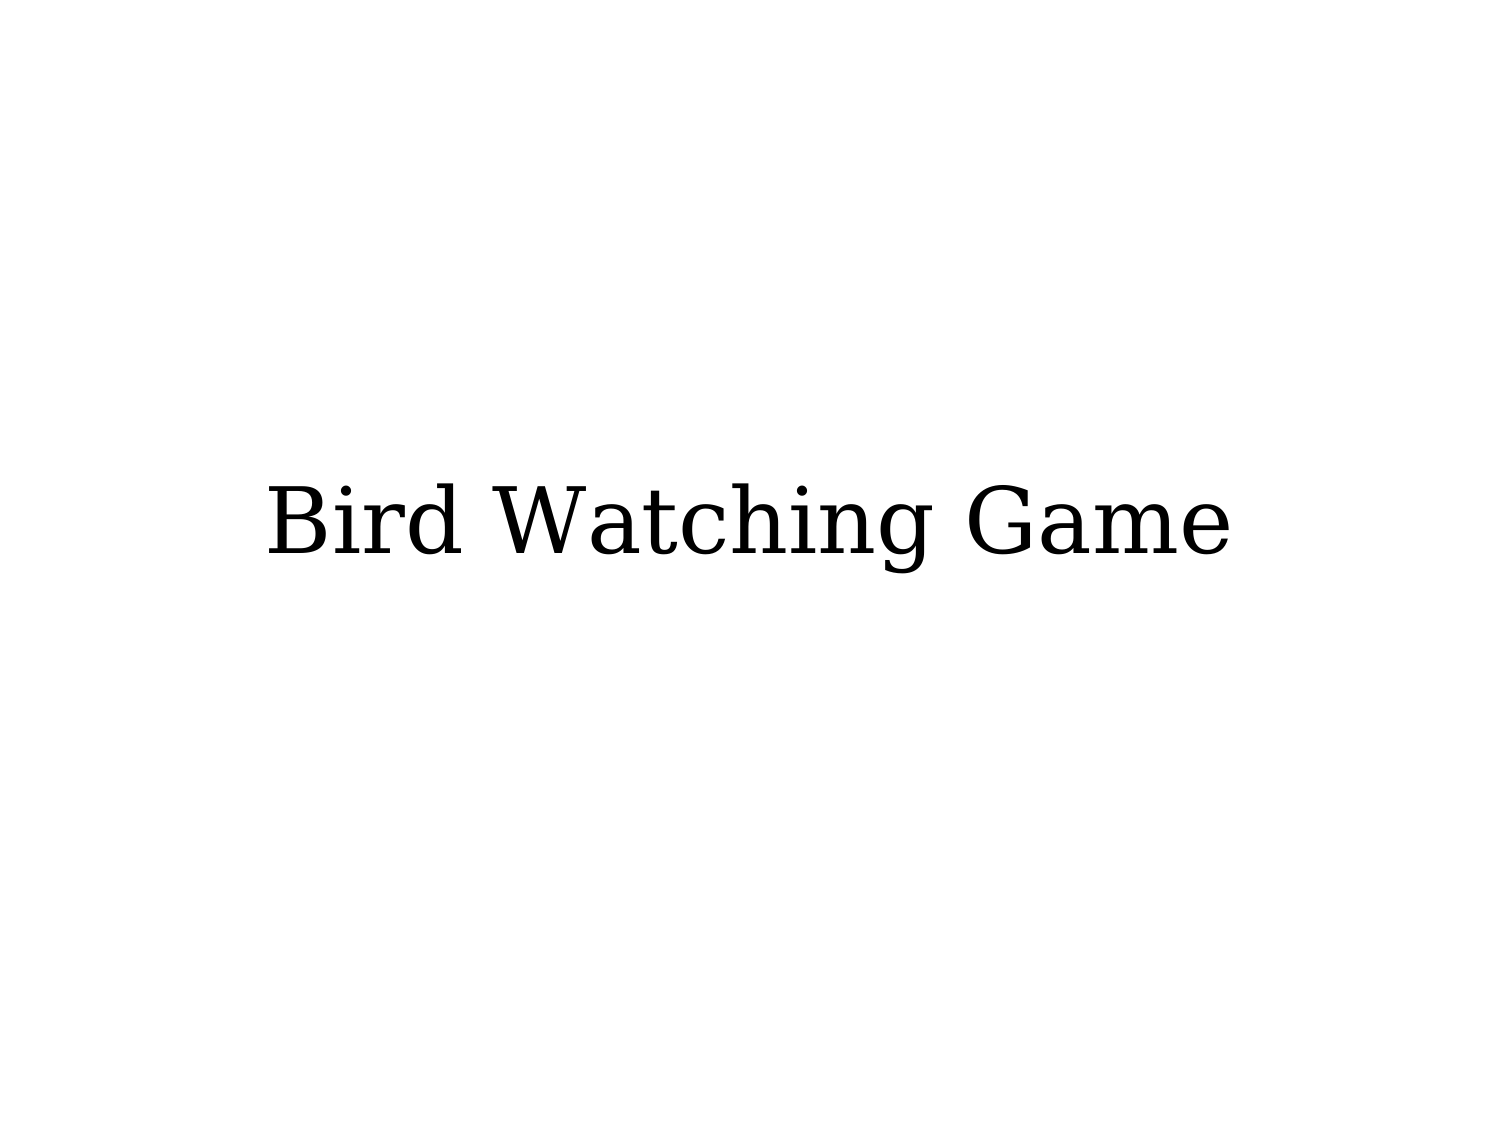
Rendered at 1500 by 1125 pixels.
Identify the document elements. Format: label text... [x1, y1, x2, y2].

title Bird Watching Game [75, 424, 1426, 613]
